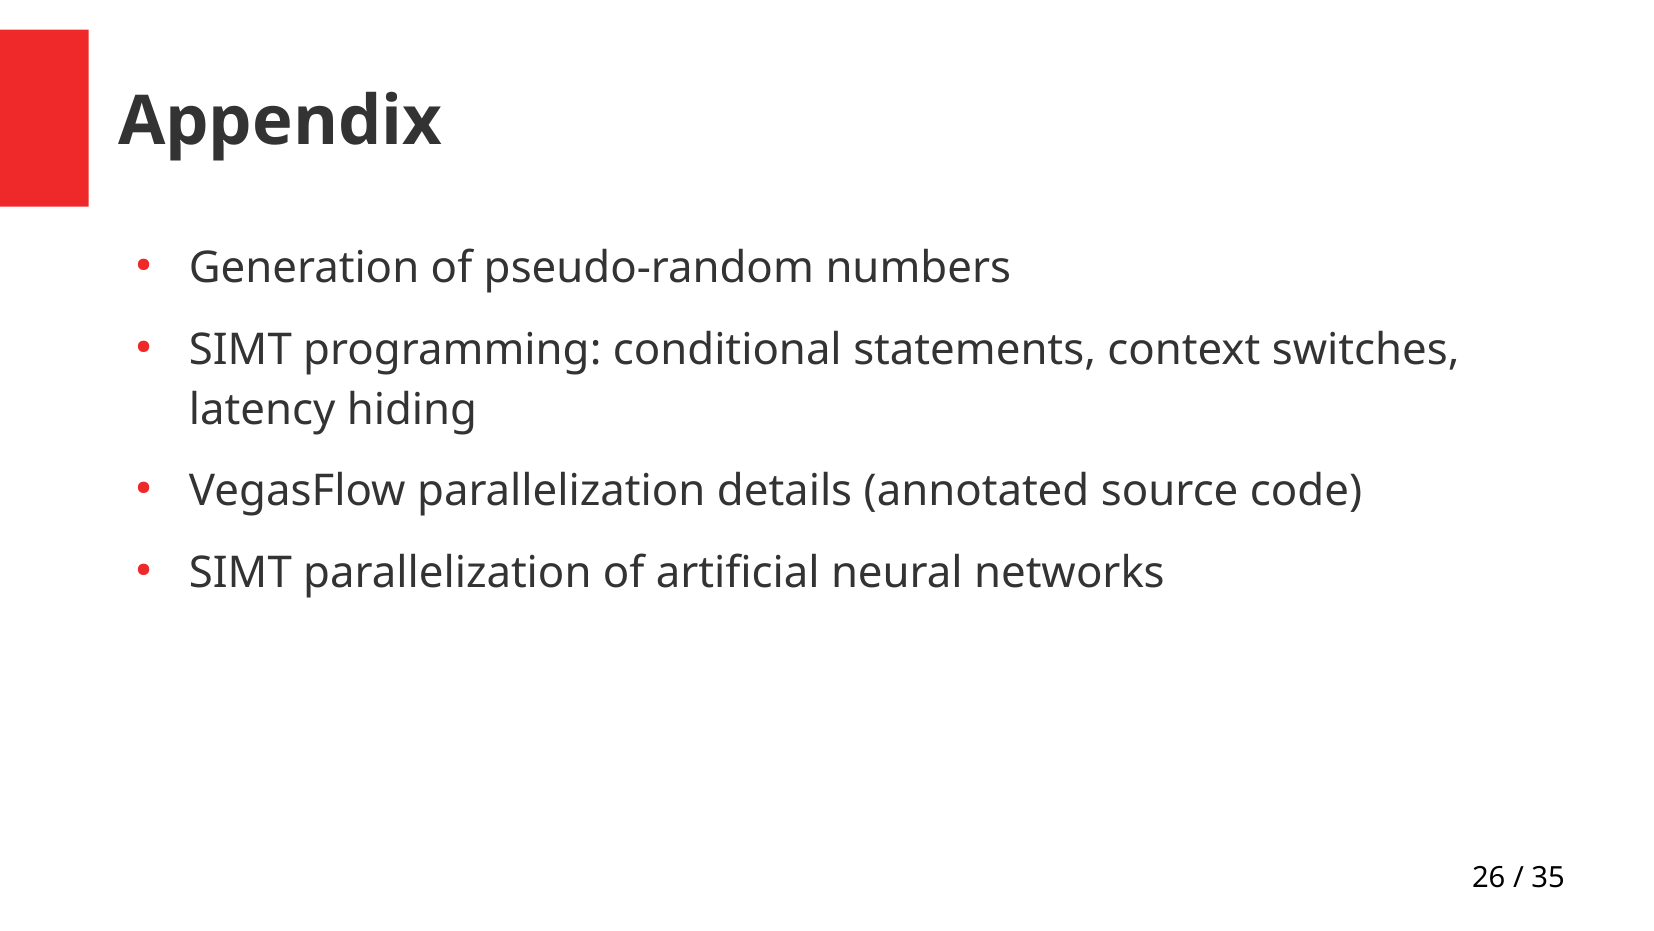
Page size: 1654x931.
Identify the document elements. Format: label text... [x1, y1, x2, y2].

title Appendix [118, 29, 1595, 207]
list Generation of pseudo-random numbers SIMT programming: conditional statements, context switches, latency hiding VegasFlow parallelization details (annotated source code) SIMT parallelization of artificial neural networks [118, 236, 1595, 798]
